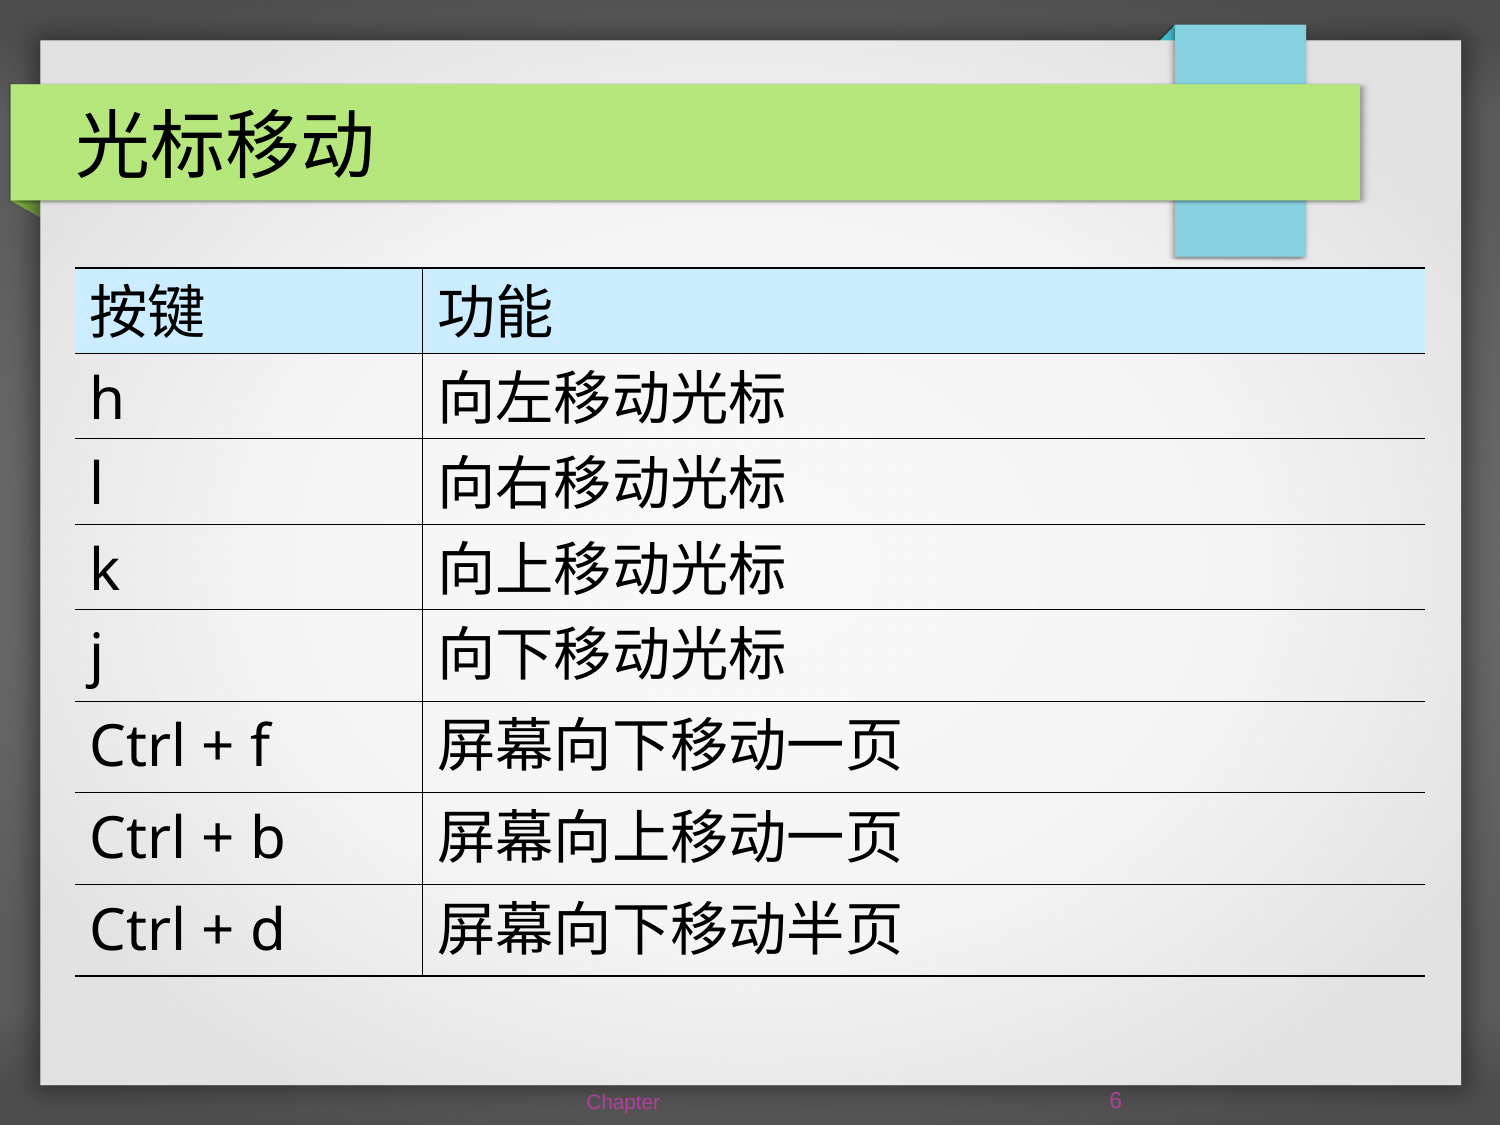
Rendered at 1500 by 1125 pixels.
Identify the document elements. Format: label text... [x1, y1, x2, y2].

table_cell 向上移动光标 [423, 525, 1425, 609]
table_cell Ctrl + b [75, 793, 422, 884]
text_box <number> [1025, 1075, 1123, 1114]
table_cell 向下移动光标 [423, 610, 1425, 701]
table_cell j [75, 610, 422, 701]
text_box Chapter [75, 1075, 676, 1114]
table_cell 向右移动光标 [423, 439, 1425, 524]
table_cell 屏幕向下移动一页 [423, 702, 1425, 792]
table_cell k [75, 525, 422, 609]
table_header 按键 [75, 269, 422, 353]
table_cell Ctrl + d [75, 885, 422, 975]
table_cell l [75, 439, 422, 524]
table_cell 向左移动光标 [423, 354, 1425, 438]
table_cell 屏幕向上移动一页 [423, 793, 1425, 884]
table_cell Ctrl + f [75, 702, 422, 792]
table_header 功能 [423, 269, 1425, 353]
table_cell h [75, 354, 422, 438]
table_cell 屏幕向下移动半页 [423, 885, 1425, 975]
picture [0, 0, 1500, 1125]
title 光标移动 [75, 85, 1147, 193]
